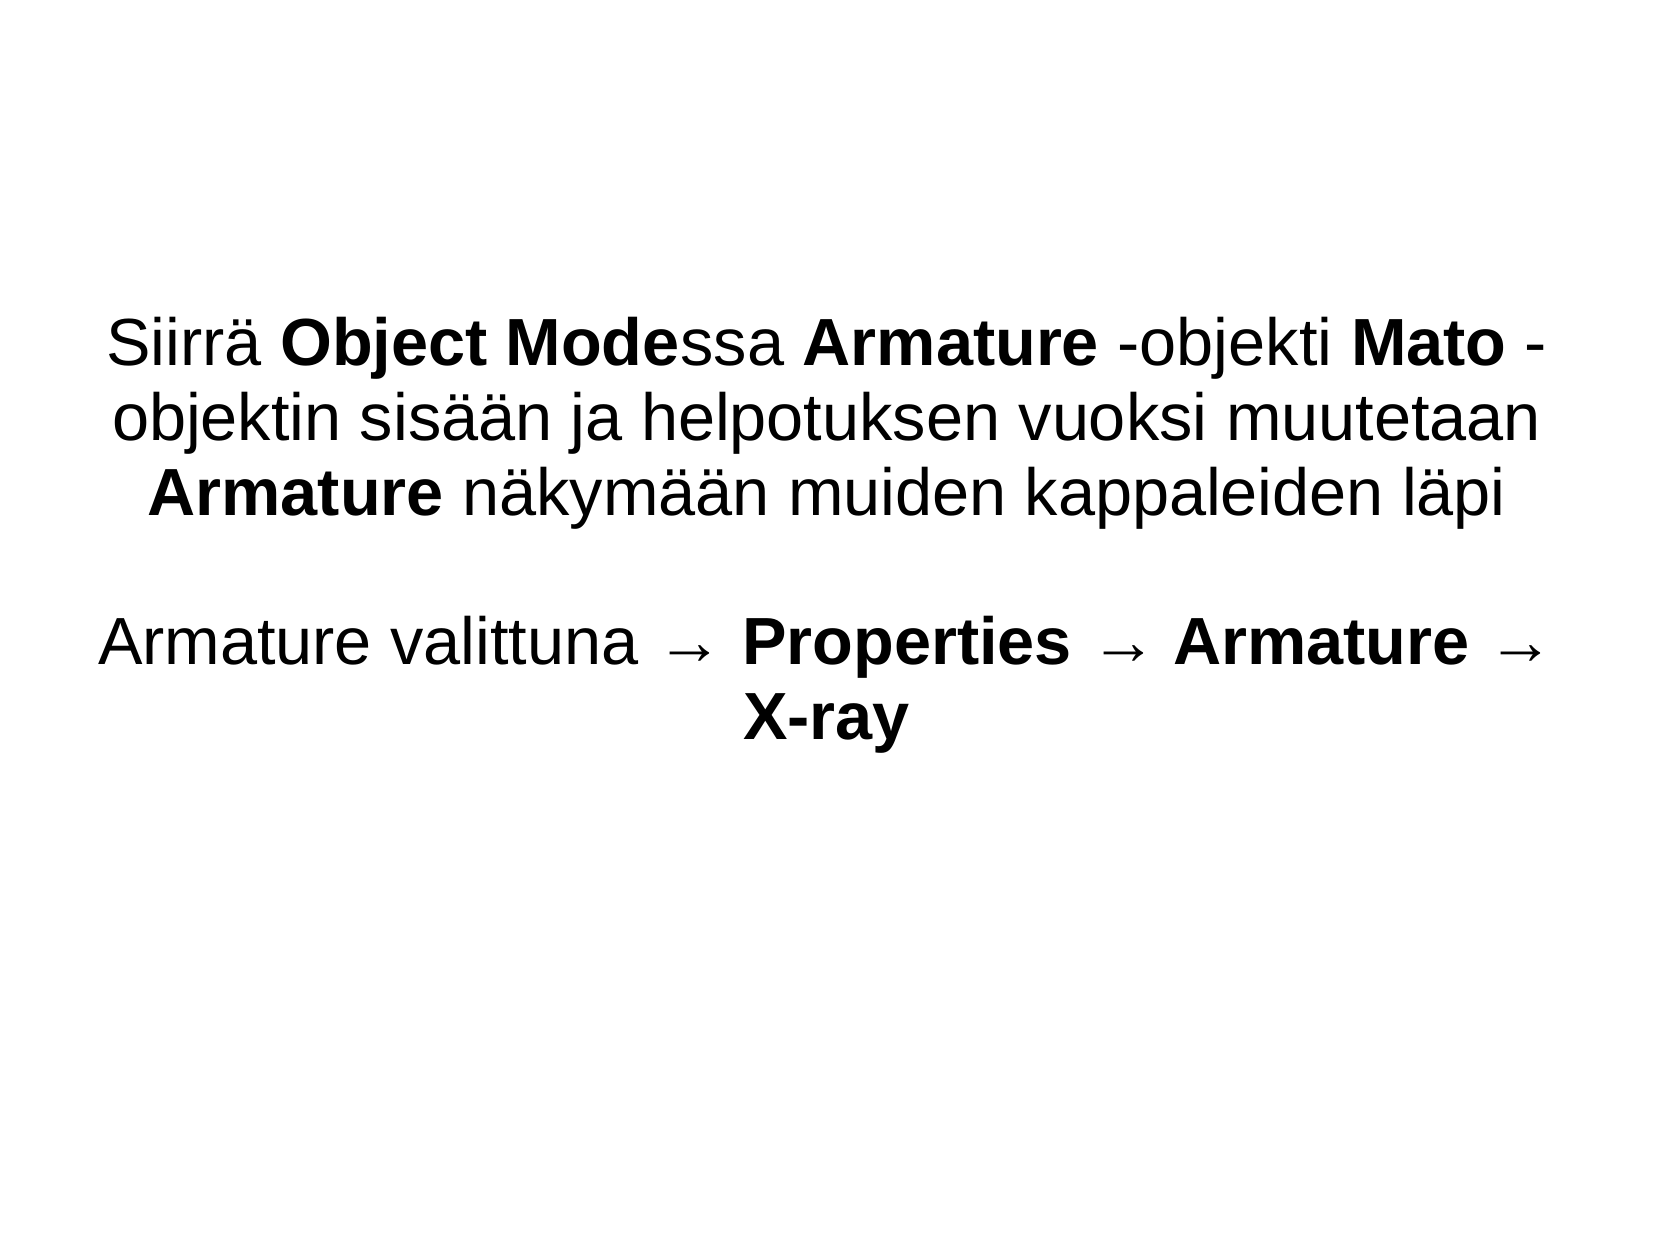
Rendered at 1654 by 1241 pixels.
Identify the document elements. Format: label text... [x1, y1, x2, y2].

subtitle Siirrä Object Modessa Armature -objekti Mato -objektin sisään ja helpotuksen vuoksi muutetaan Armature näkymään muiden kappaleiden läpi Armature valittuna → Properties → Armature → X-ray [82, 49, 1571, 1010]
